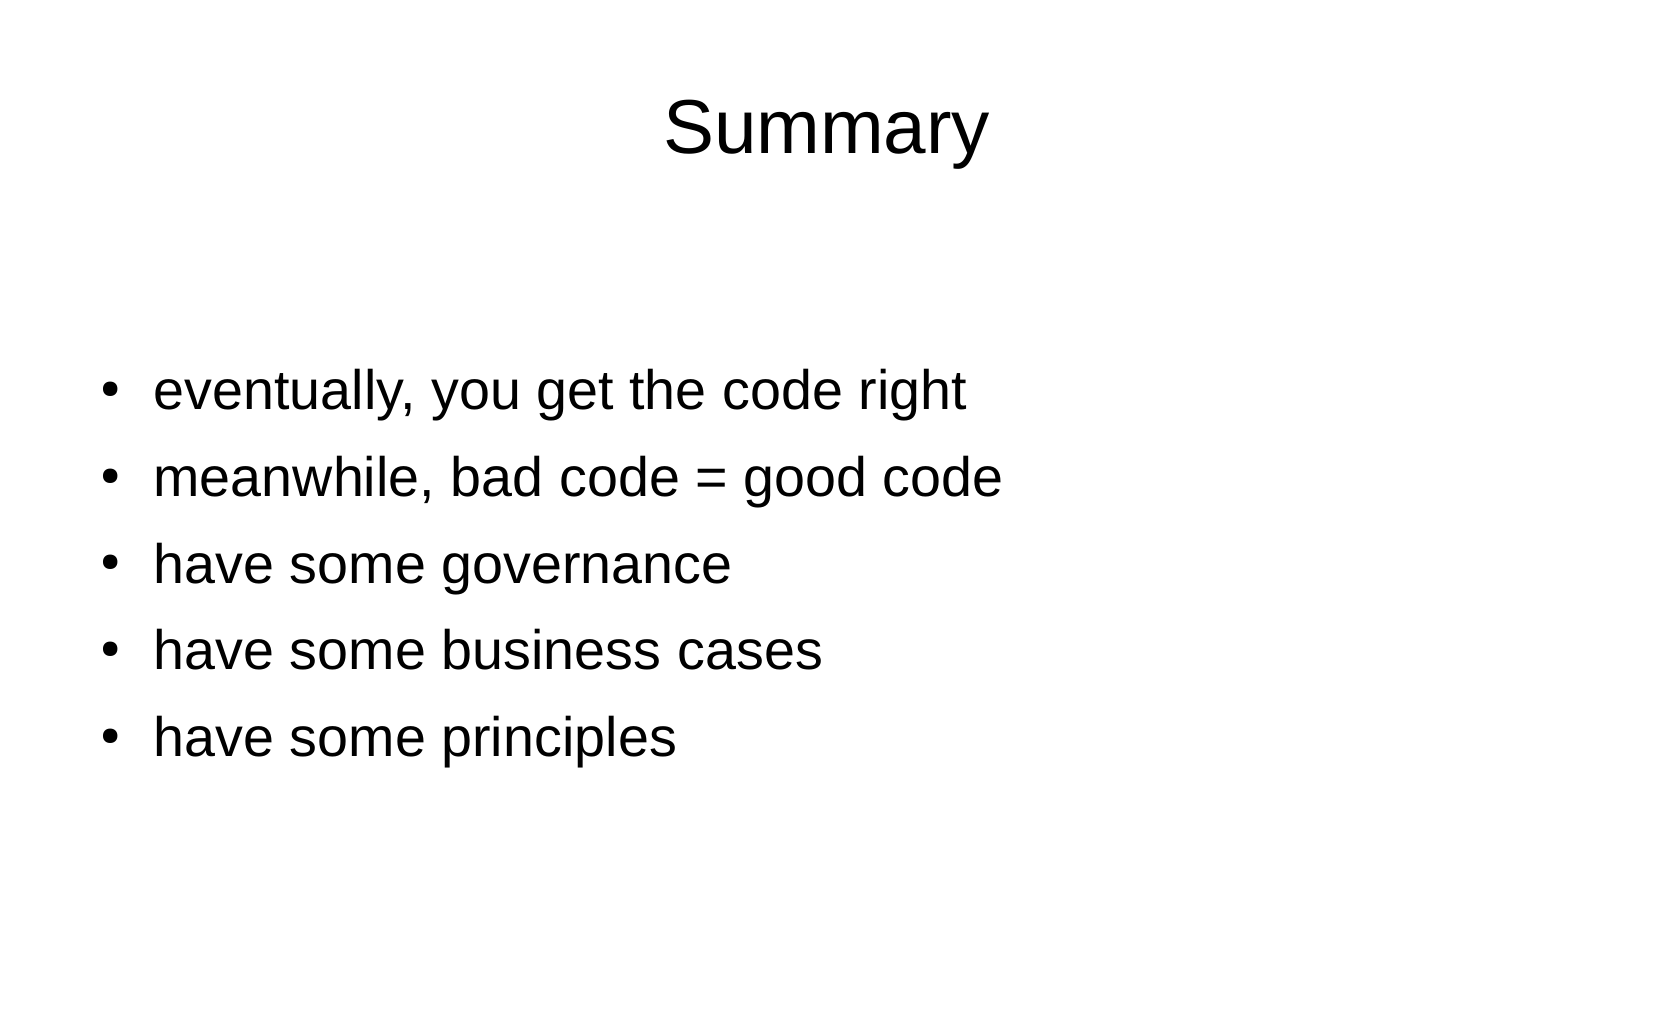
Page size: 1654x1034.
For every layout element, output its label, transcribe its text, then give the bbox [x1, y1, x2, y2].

title Summary [82, 41, 1571, 214]
list eventually, you get the code right meanwhile, bad code = good code have some governance have some business cases have some principles [82, 359, 1571, 851]
